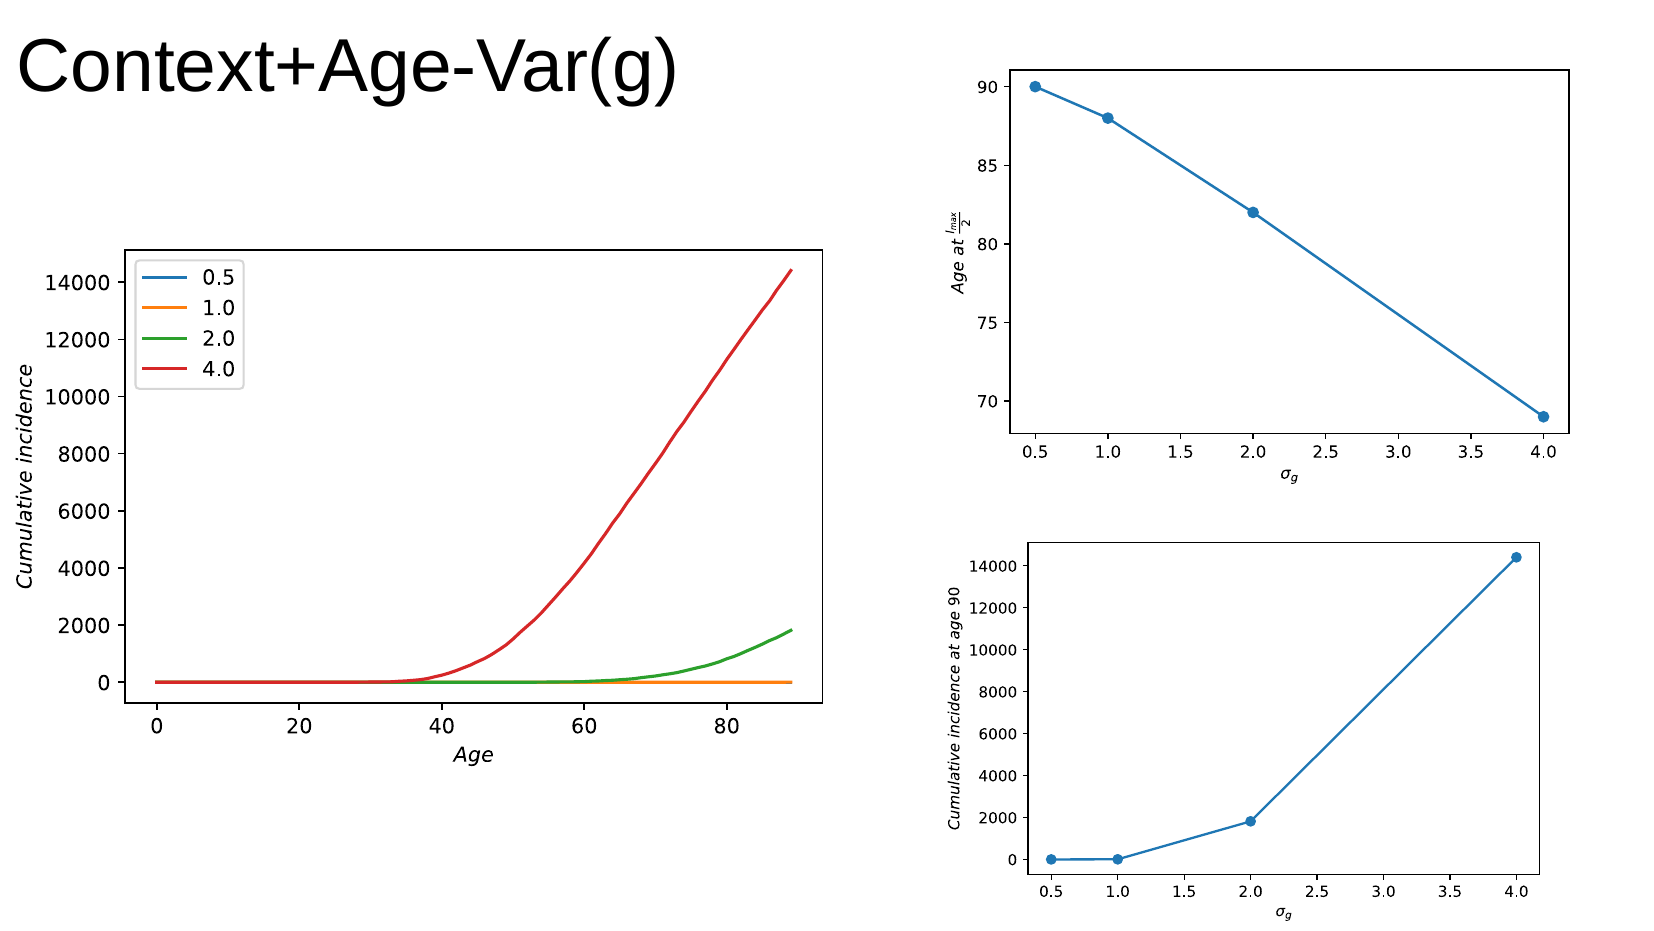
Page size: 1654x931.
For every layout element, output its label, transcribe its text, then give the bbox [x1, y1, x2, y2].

picture [11, 177, 914, 779]
title Context+Age-Var(g) [0, 0, 969, 144]
picture [919, 11, 1642, 931]
